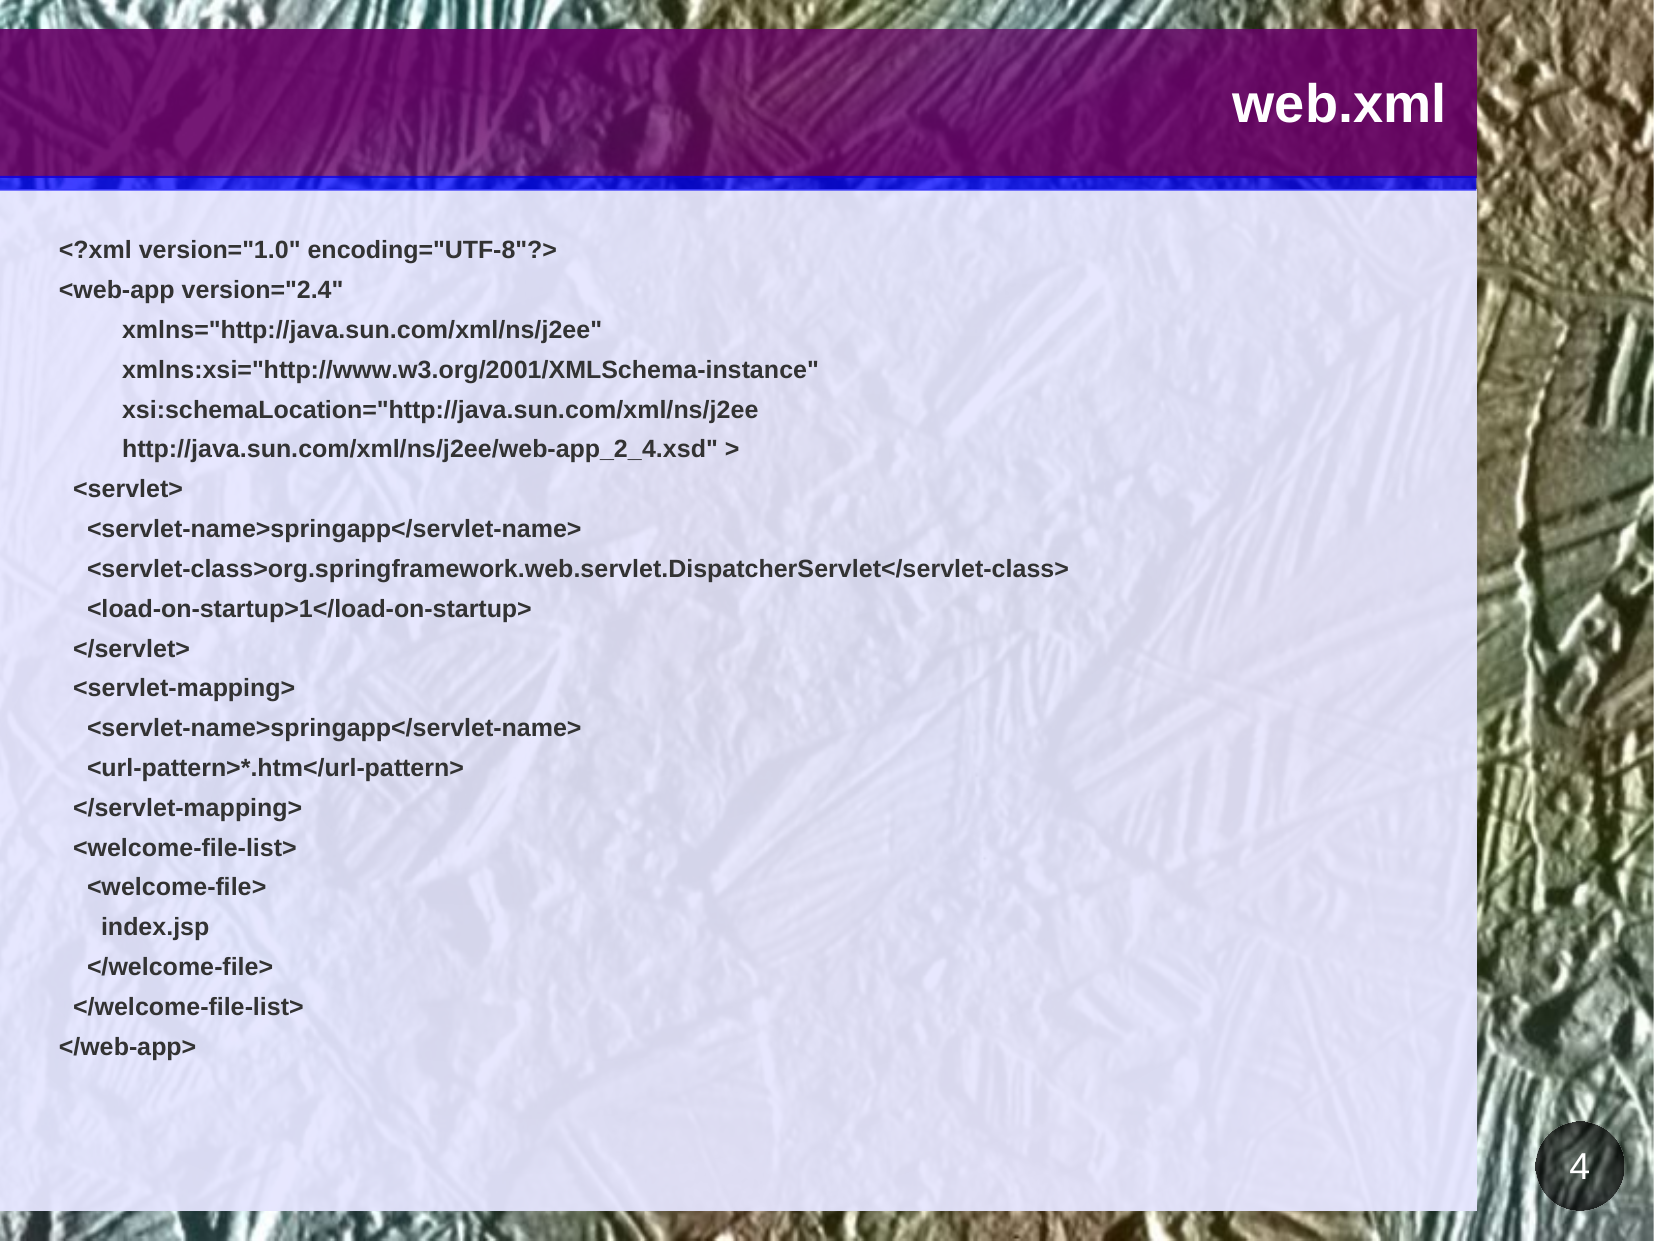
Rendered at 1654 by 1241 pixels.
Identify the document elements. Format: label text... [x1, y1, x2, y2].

picture [0, 0, 1654, 1241]
title web.xml [29, 59, 1447, 148]
list <?xml version="1.0" encoding="UTF-8"?> <web-app version="2.4" xmlns="http://java.sun.com/xml/ns/j2ee" xmlns:xsi="http://www.w3.org/2001/XMLSchema-instance" xsi:schemaLocation="http://java.sun.com/xml/ns/j2ee http://java.sun.com/xml/ns/j2ee/web-app_2_4.xsd" > <servlet> <servlet-name>springapp</servlet-name> <servlet-class>org.springframework.web.servlet.DispatcherServlet</servlet-class> <load-on-startup>1</load-on-startup> </servlet> <servlet-mapping> <servlet-name>springapp</servlet-name> <url-pattern>*.htm</url-pattern> </servlet-mapping> <welcome-file-list> <welcome-file> index.jsp </welcome-file> </welcome-file-list> </web-app> [59, 236, 1418, 1194]
